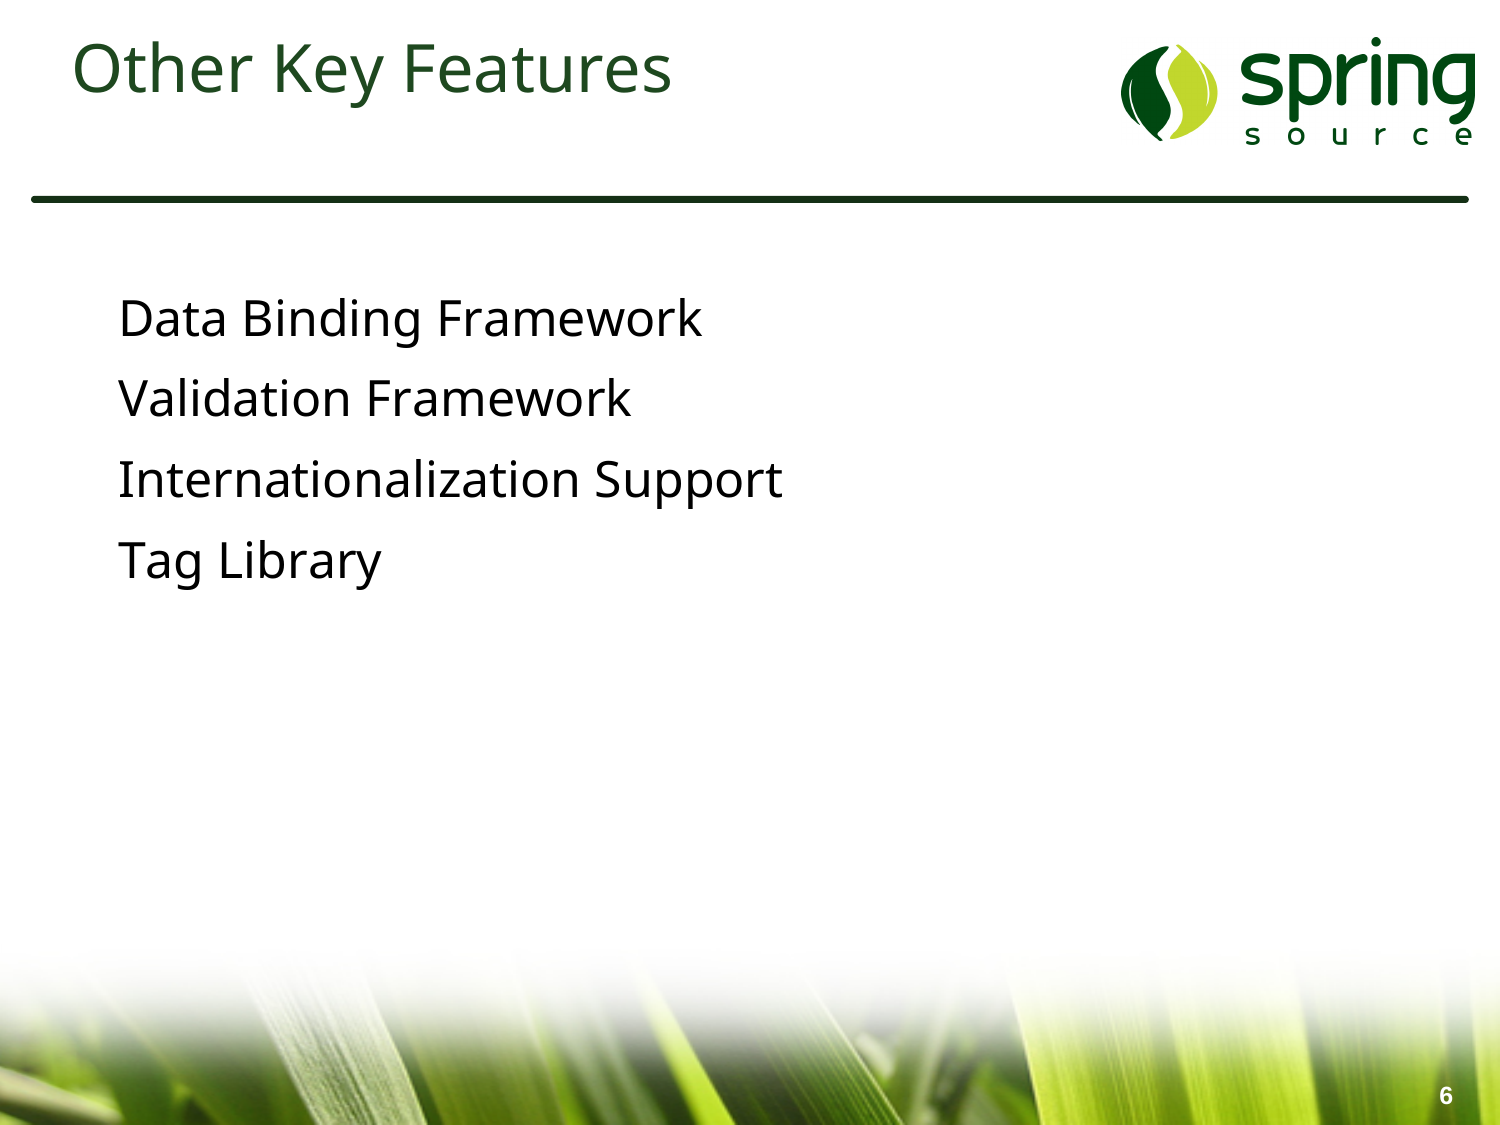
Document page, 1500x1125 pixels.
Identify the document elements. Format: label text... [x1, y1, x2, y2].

list Data Binding Framework Validation Framework Internationalization Support Tag Library [103, 275, 1394, 938]
picture [0, 944, 1500, 1125]
picture [1121, 37, 1475, 145]
title Other Key Features [56, 13, 1089, 176]
